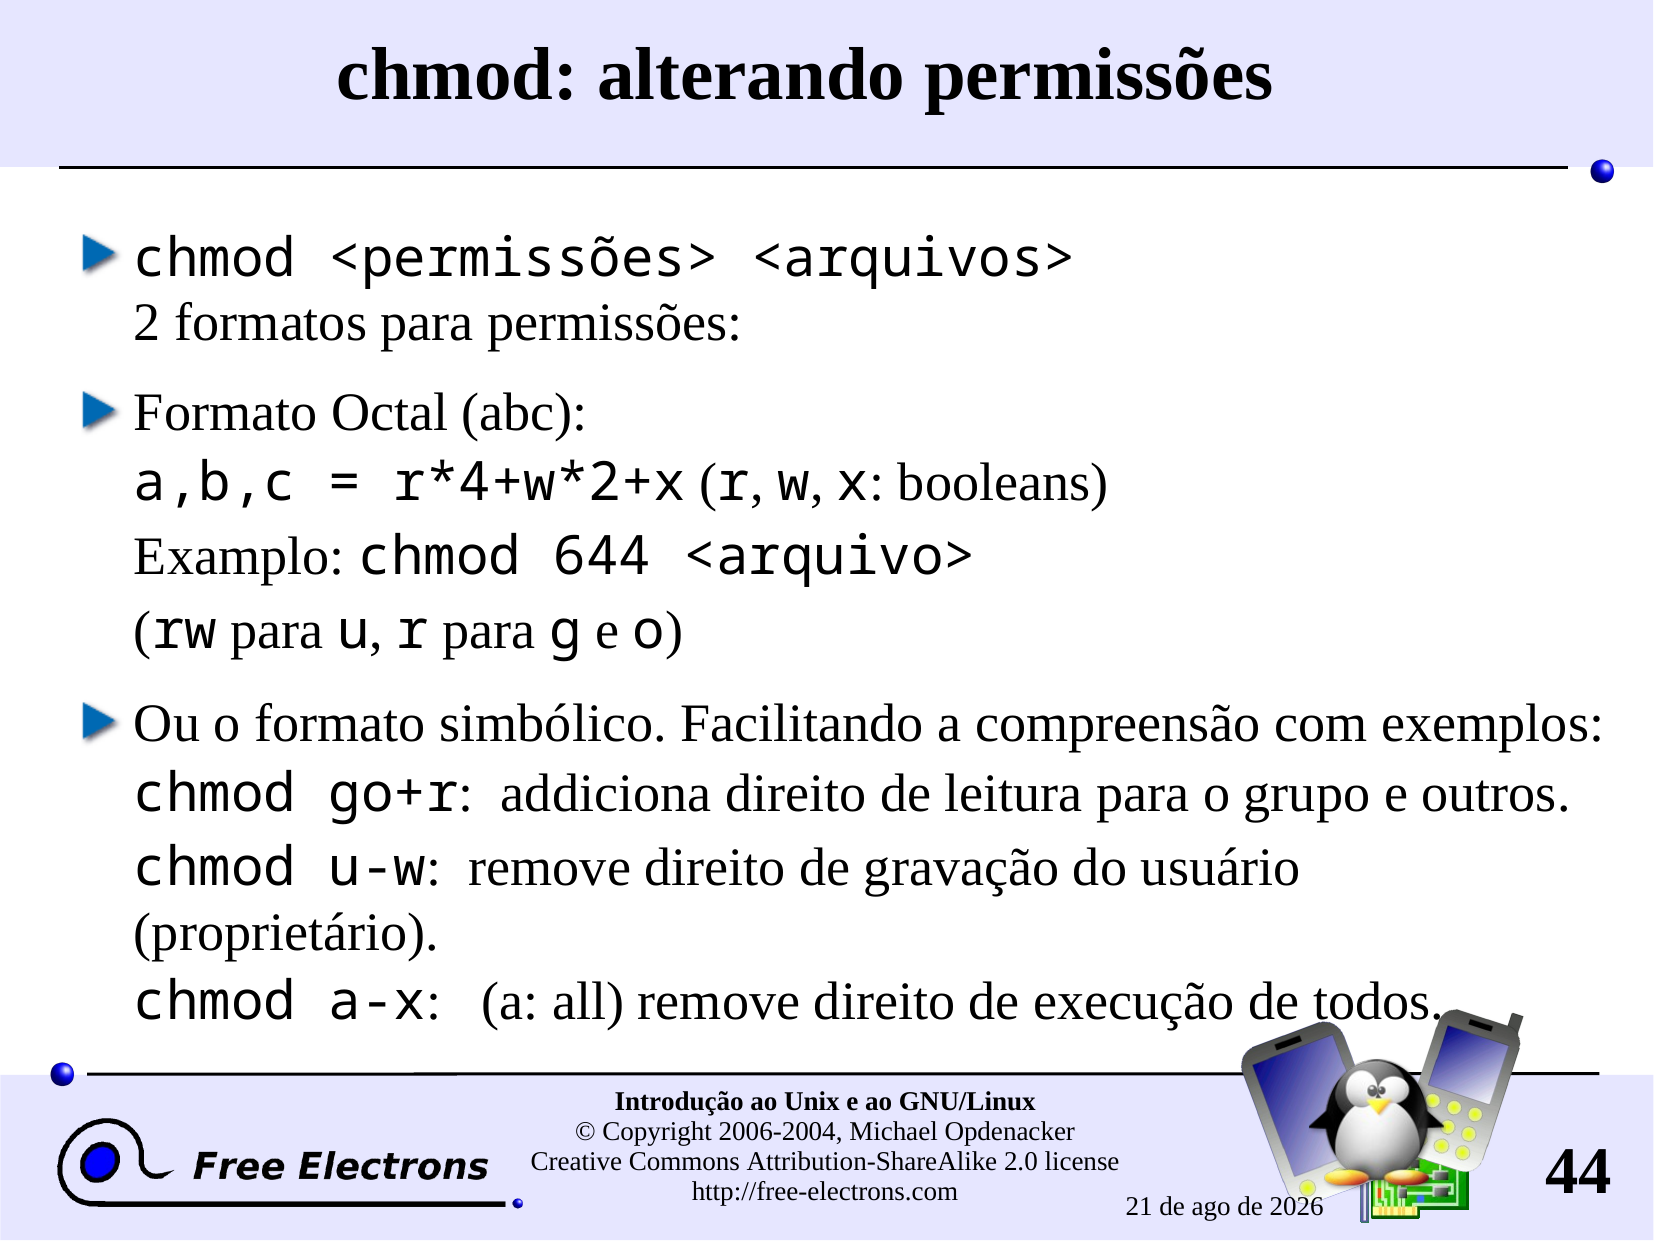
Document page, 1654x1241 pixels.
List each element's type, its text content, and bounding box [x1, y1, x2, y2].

list chmod <permissões> <arquivos> 2 formatos para permissões: Formato Octal (abc): a,b,c = r*4+w*2+x (r, w, x: booleans) Examplo: chmod 644 <arquivo> (rw para u, r para g e o) Ou o formato simbólico. Facilitando a compreensão com exemplos: chmod go+r: addiciona direito de leitura para o grupo e outros. chmod u-w: remove direito de gravação do usuário (proprietário). chmod a-x: (a: all) remove direito de execução de todos. [63, 218, 1614, 1076]
picture [1235, 1076, 1518, 1241]
picture [50, 1107, 527, 1216]
title chmod: alterando permissões [60, 25, 1551, 124]
picture [1286, 1198, 1293, 1214]
